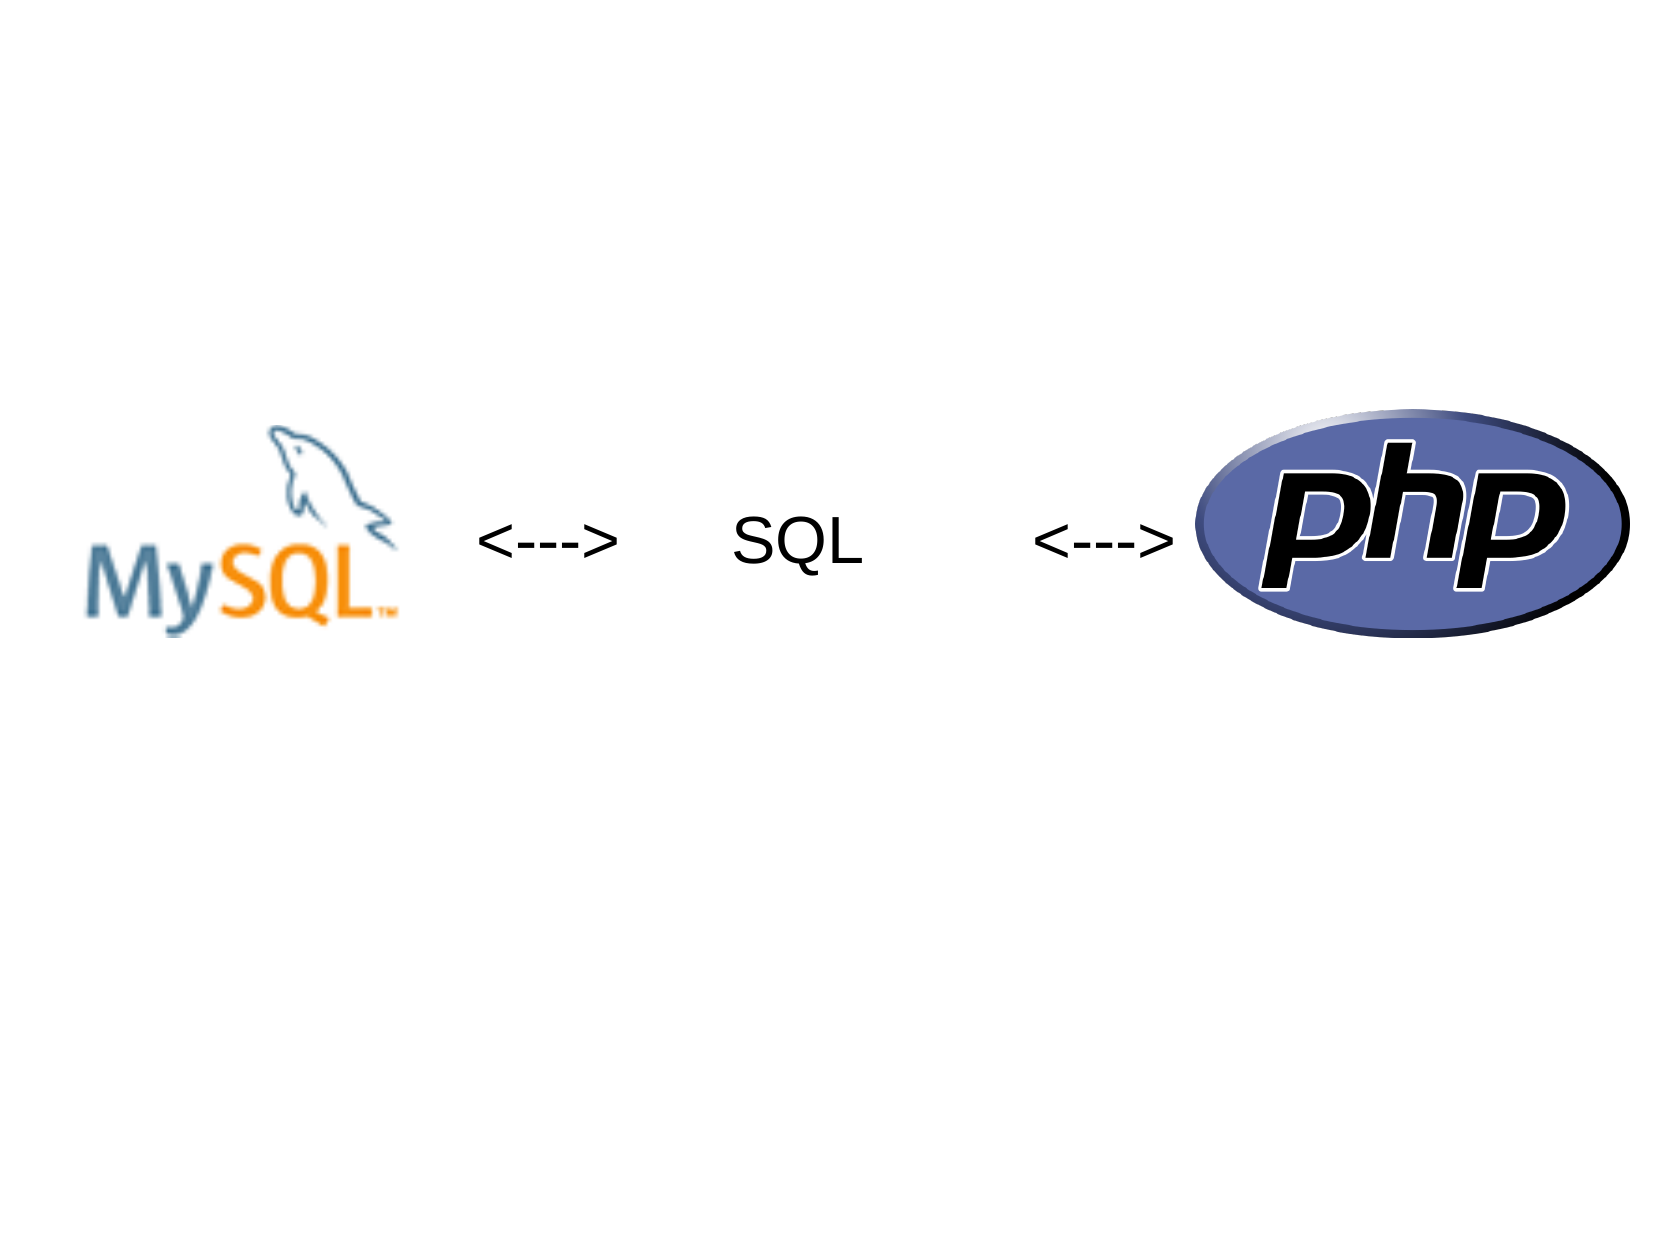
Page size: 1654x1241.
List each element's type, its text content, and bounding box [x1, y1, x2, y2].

subtitle <---> SQL <---> [82, 49, 1571, 1010]
picture [1195, 409, 1630, 638]
picture [37, 425, 448, 638]
